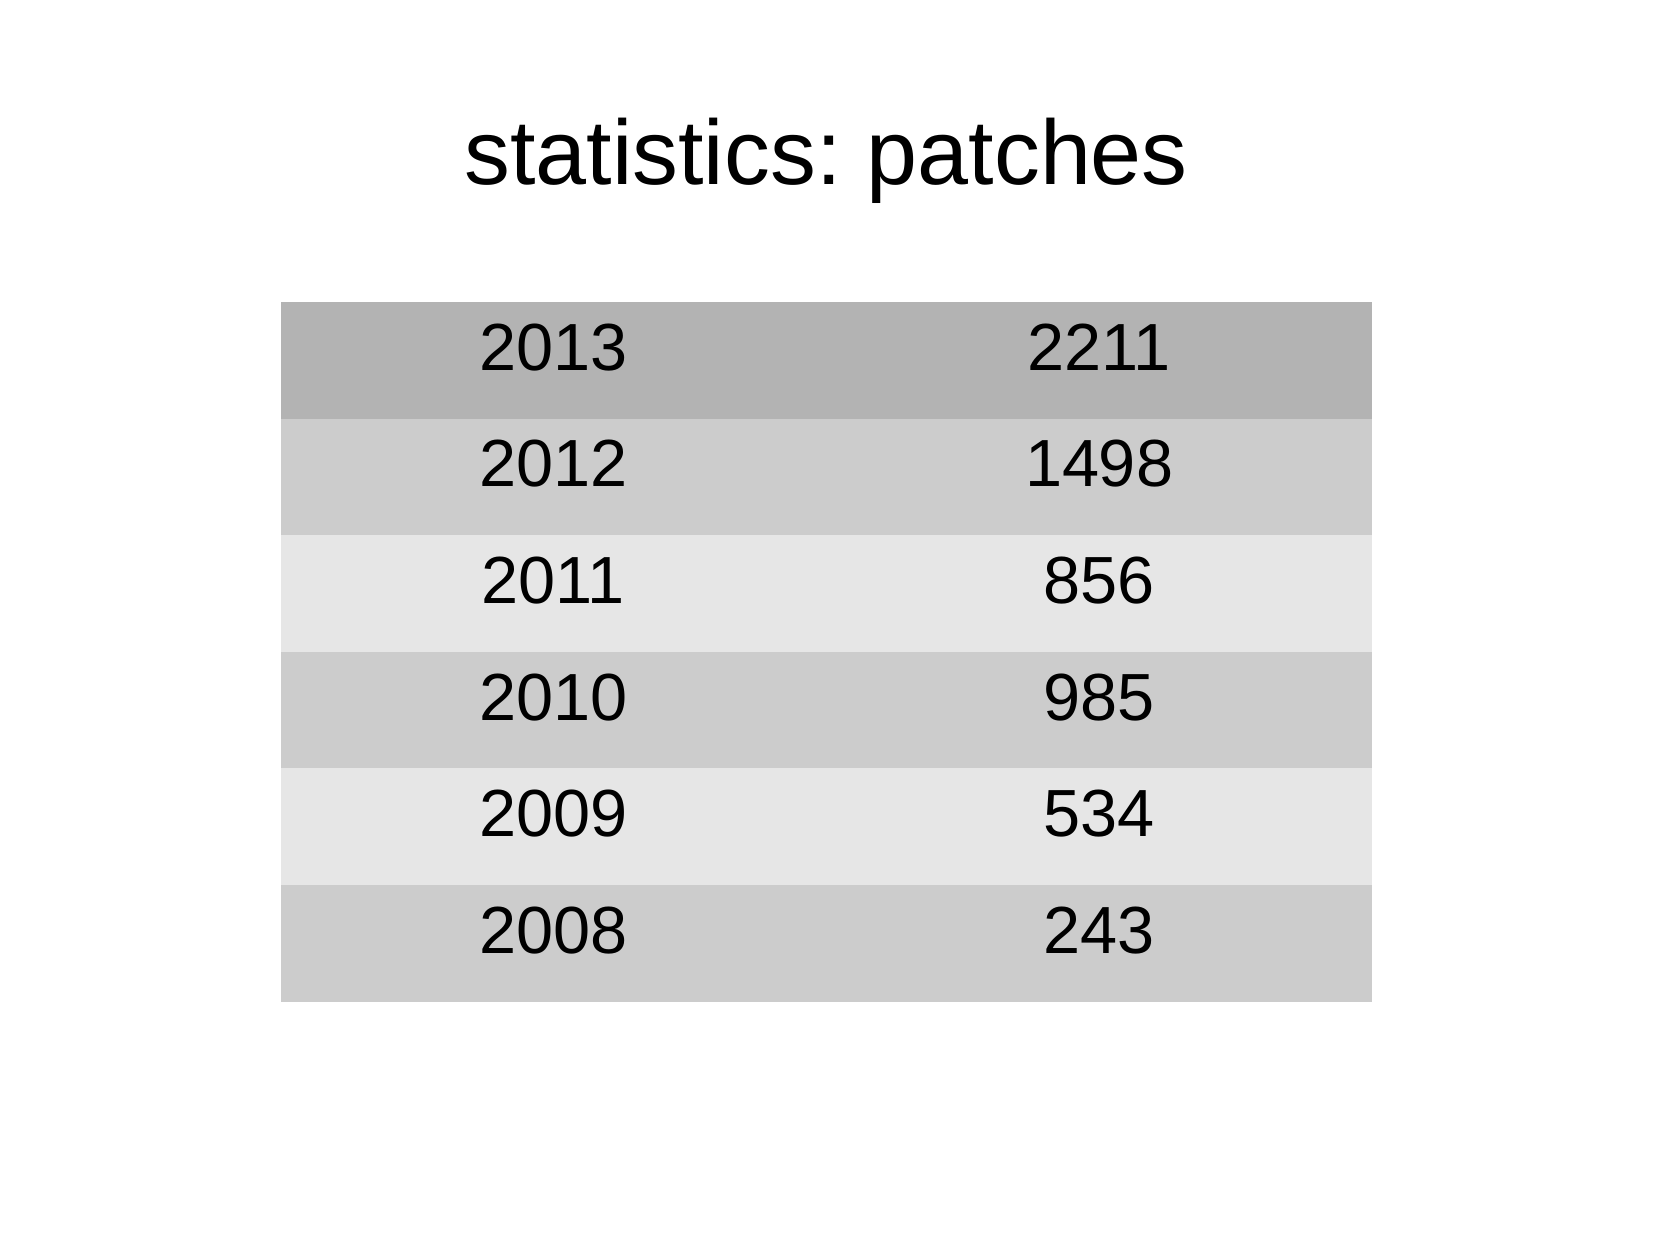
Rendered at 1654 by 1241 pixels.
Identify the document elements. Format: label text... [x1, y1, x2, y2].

table_cell 2009 [281, 768, 826, 885]
table_cell 2010 [281, 652, 826, 768]
table_cell 2012 [281, 419, 826, 535]
title statistics: patches [82, 49, 1571, 257]
table_cell 1498 [826, 419, 1372, 535]
table_cell 985 [826, 652, 1372, 768]
table_header 2013 [281, 302, 826, 419]
table_cell 2011 [281, 535, 826, 652]
table_cell 534 [826, 768, 1372, 885]
table_cell 2008 [281, 885, 826, 1002]
table_cell 243 [826, 885, 1372, 1002]
table_cell 856 [826, 535, 1372, 652]
table_header 2211 [826, 302, 1372, 419]
